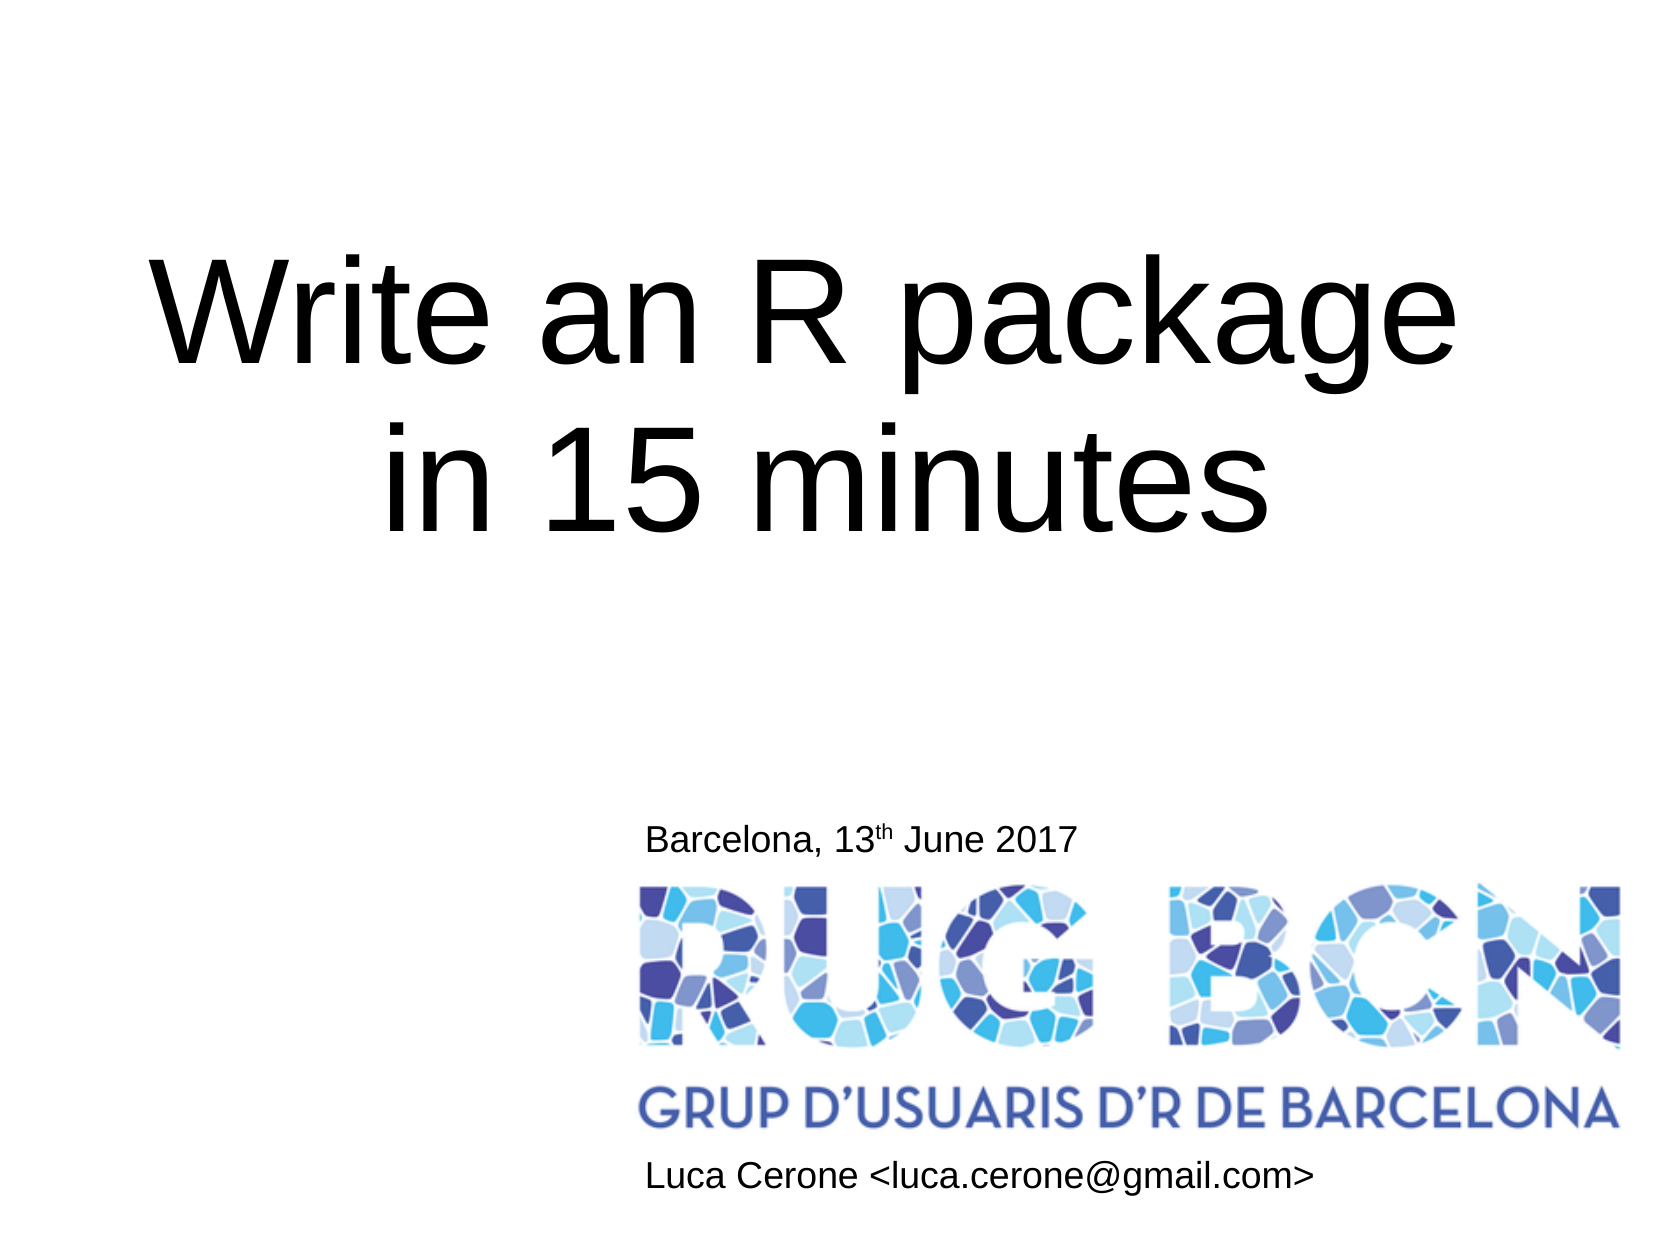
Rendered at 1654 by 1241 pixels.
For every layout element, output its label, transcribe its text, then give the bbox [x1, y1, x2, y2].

picture [600, 843, 1654, 1163]
text_box Barcelona, 13th June 2017 [630, 810, 1636, 874]
title Write an R package in 15 minutes [82, 171, 1571, 619]
text_box Luca Cerone <luca.cerone@gmail.com> [630, 1147, 1636, 1210]
